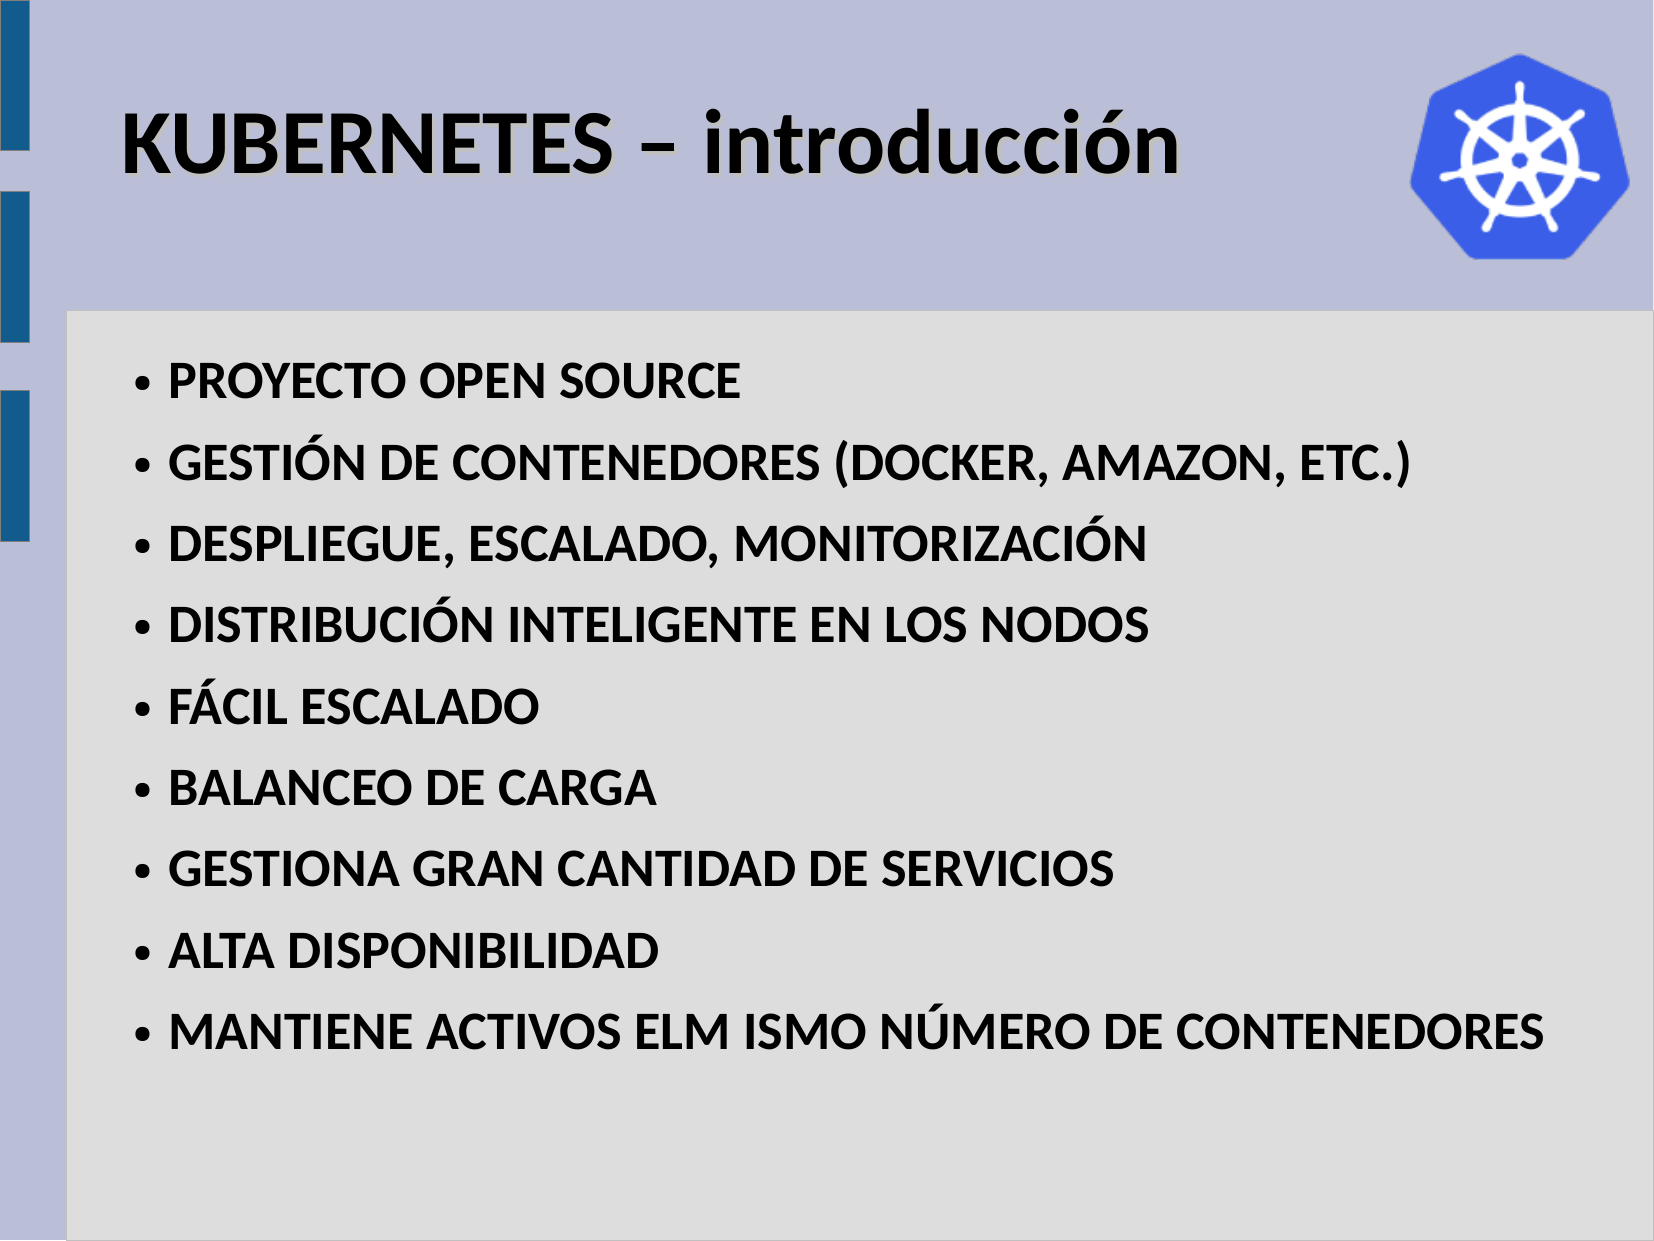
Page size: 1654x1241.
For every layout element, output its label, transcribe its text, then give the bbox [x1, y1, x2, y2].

picture [1381, 47, 1654, 267]
text_box PROYECTO OPEN SOURCE GESTIÓN DE CONTENEDORES (DOCKER, AMAZON, ETC.) DESPLIEGUE, ESCALADO, MONITORIZACIÓN DISTRIBUCIÓN INTELIGENTE EN LOS NODOS FÁCIL ESCALADO BALANCEO DE CARGA GESTIONA GRAN CANTIDAD DE SERVICIOS ALTA DISPONIBILIDAD MANTIENE ACTIVOS ELM ISMO NÚMERO DE CONTENEDORES [118, 323, 1583, 1241]
text_box KUBERNETES – introducción [106, 97, 1381, 225]
